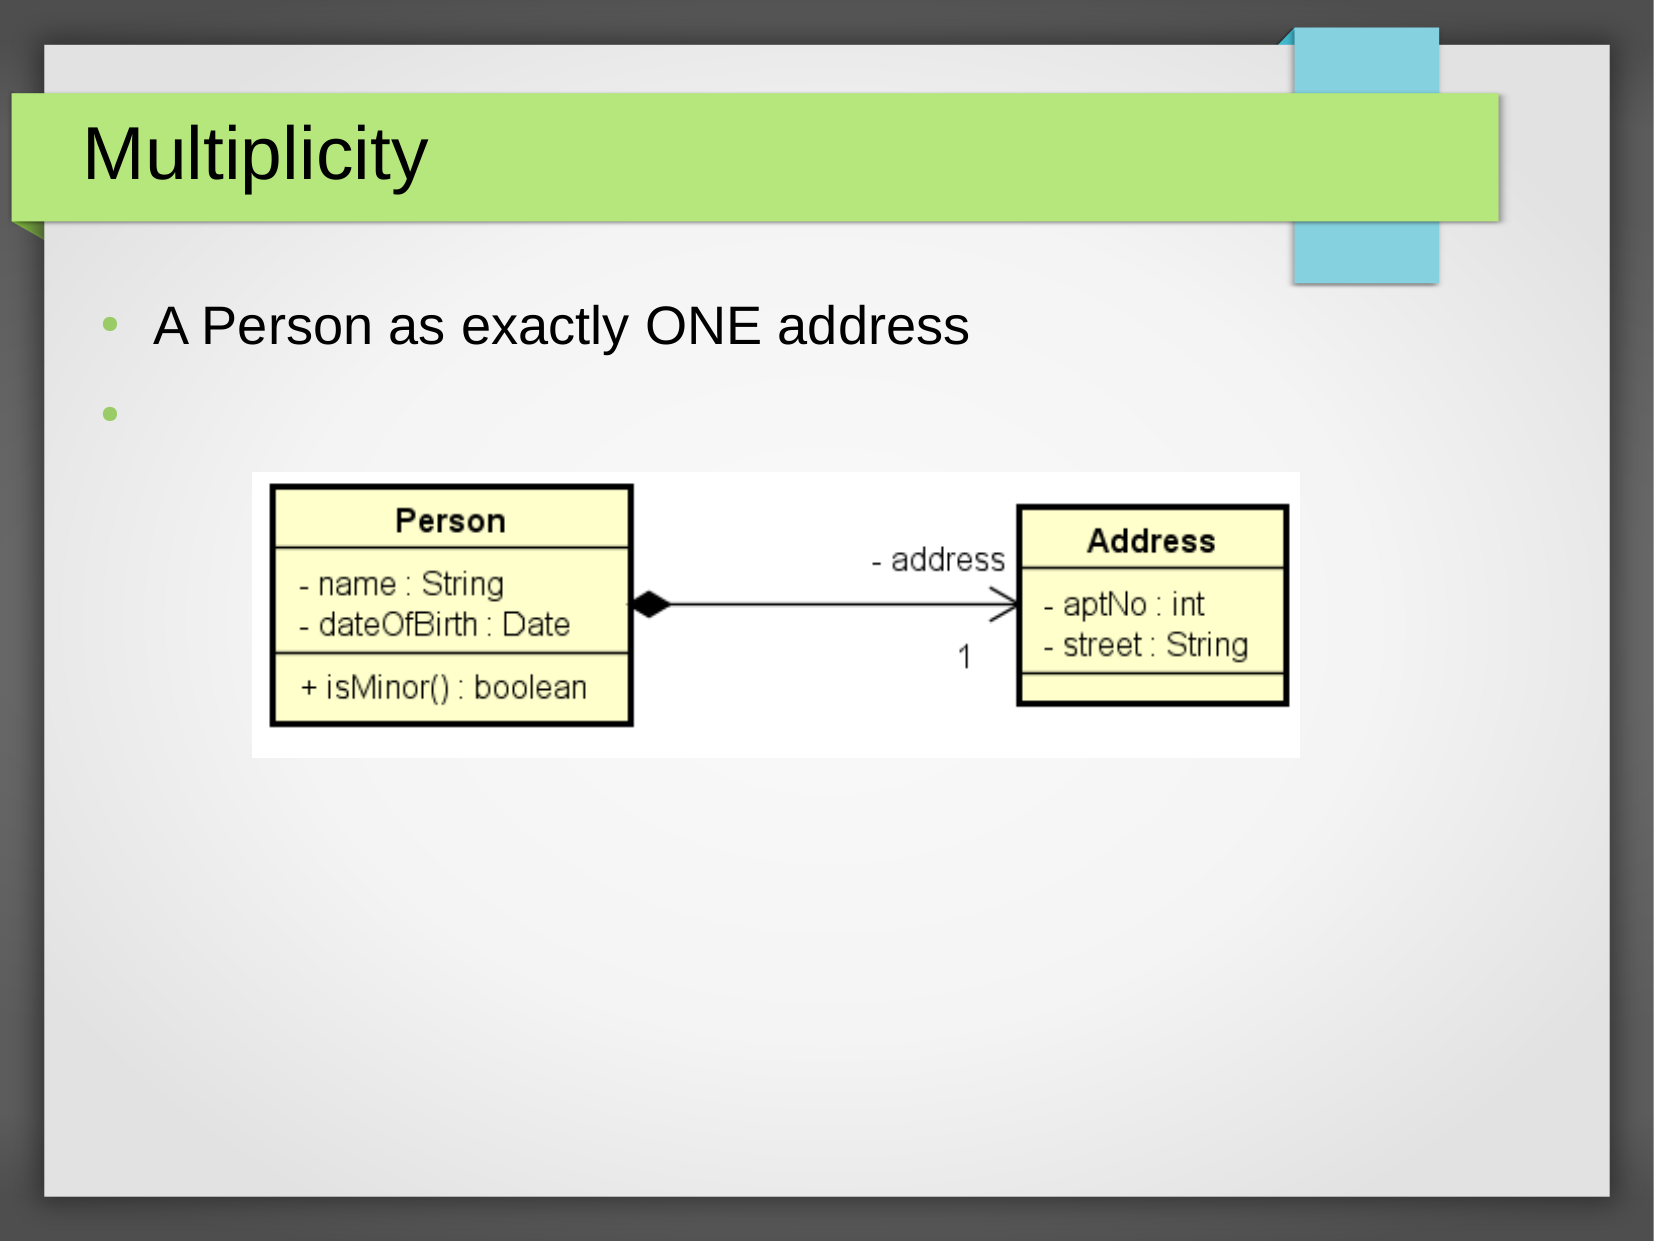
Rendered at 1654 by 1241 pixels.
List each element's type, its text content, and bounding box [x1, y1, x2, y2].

title Multiplicity [82, 94, 1264, 213]
list A Person as exactly ONE address [82, 295, 1571, 1015]
picture [0, 0, 1654, 1241]
